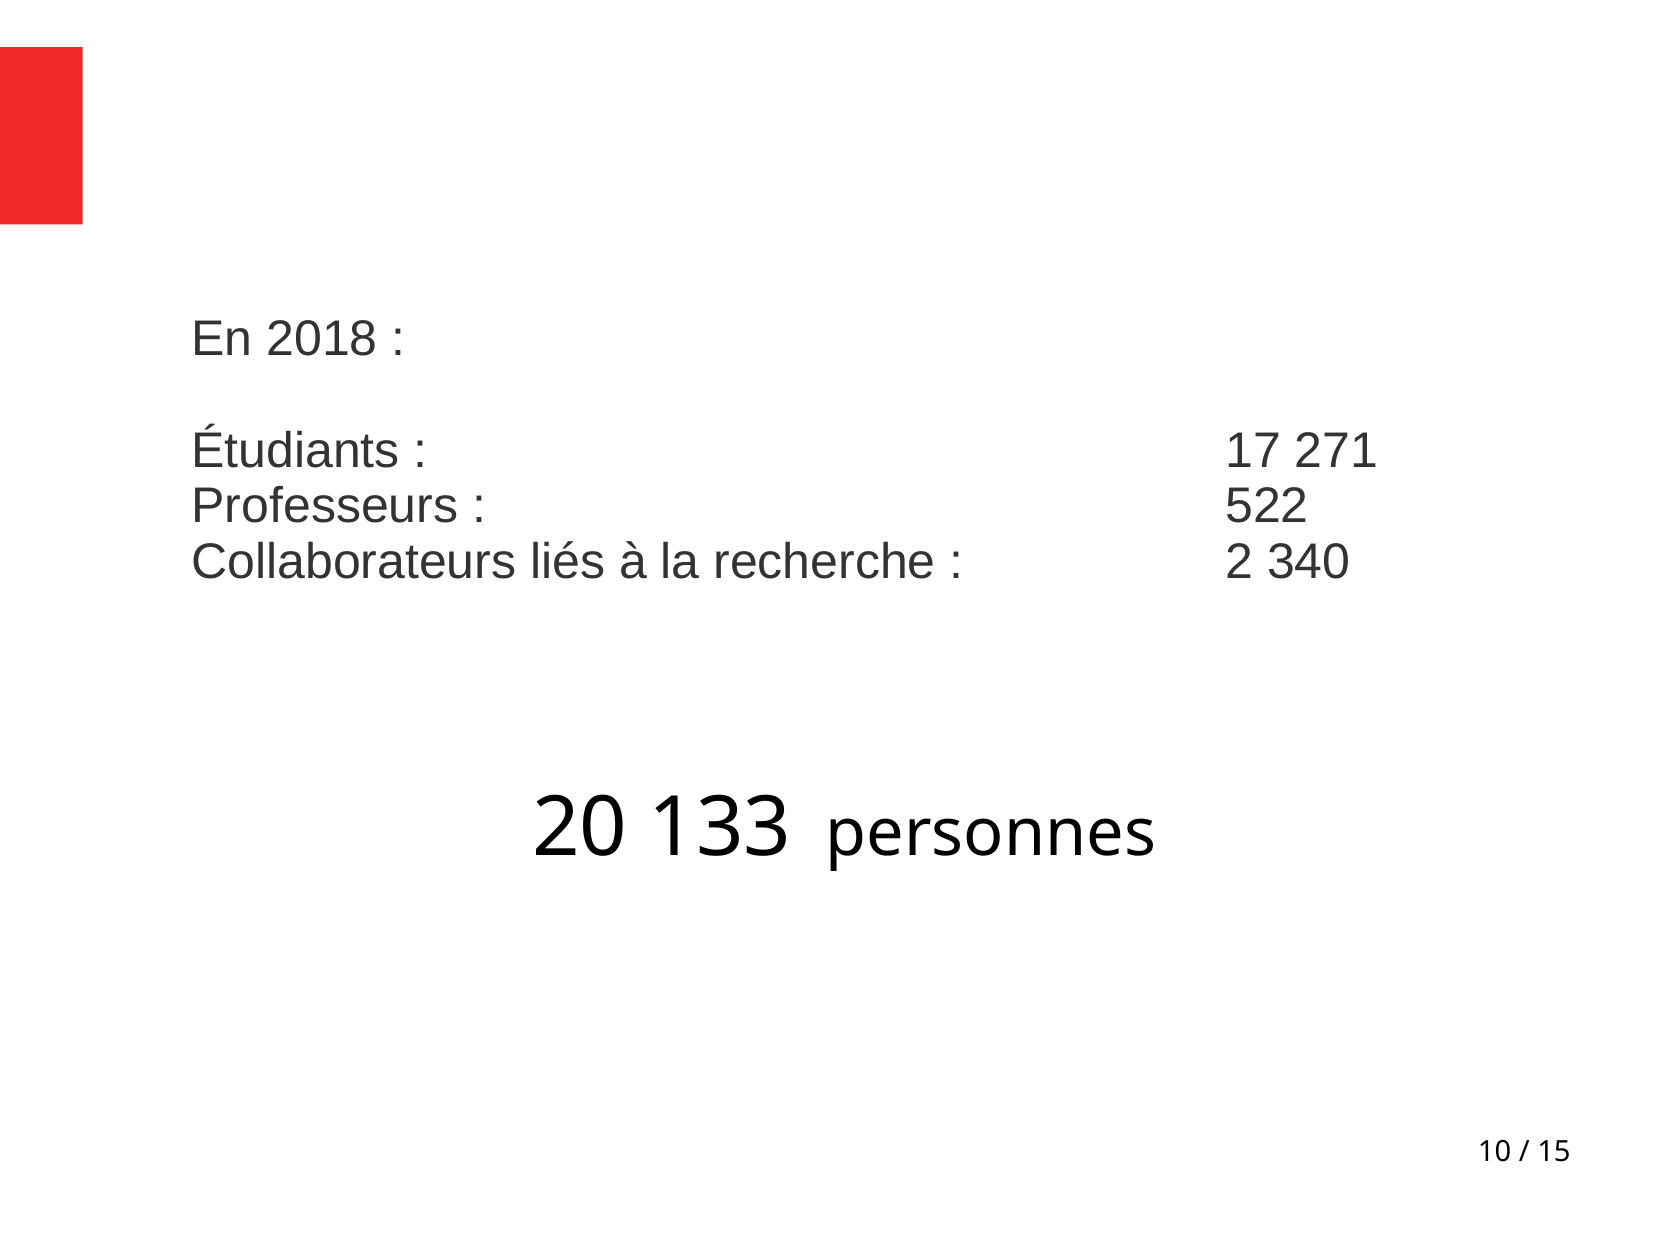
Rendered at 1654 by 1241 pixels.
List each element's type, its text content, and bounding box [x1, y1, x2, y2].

subtitle En 2018 : Étudiants : 17 271 Professeurs : 522 Collaborateurs liés à la recherche : 2 340 20 133 personnes [118, 49, 1571, 1010]
